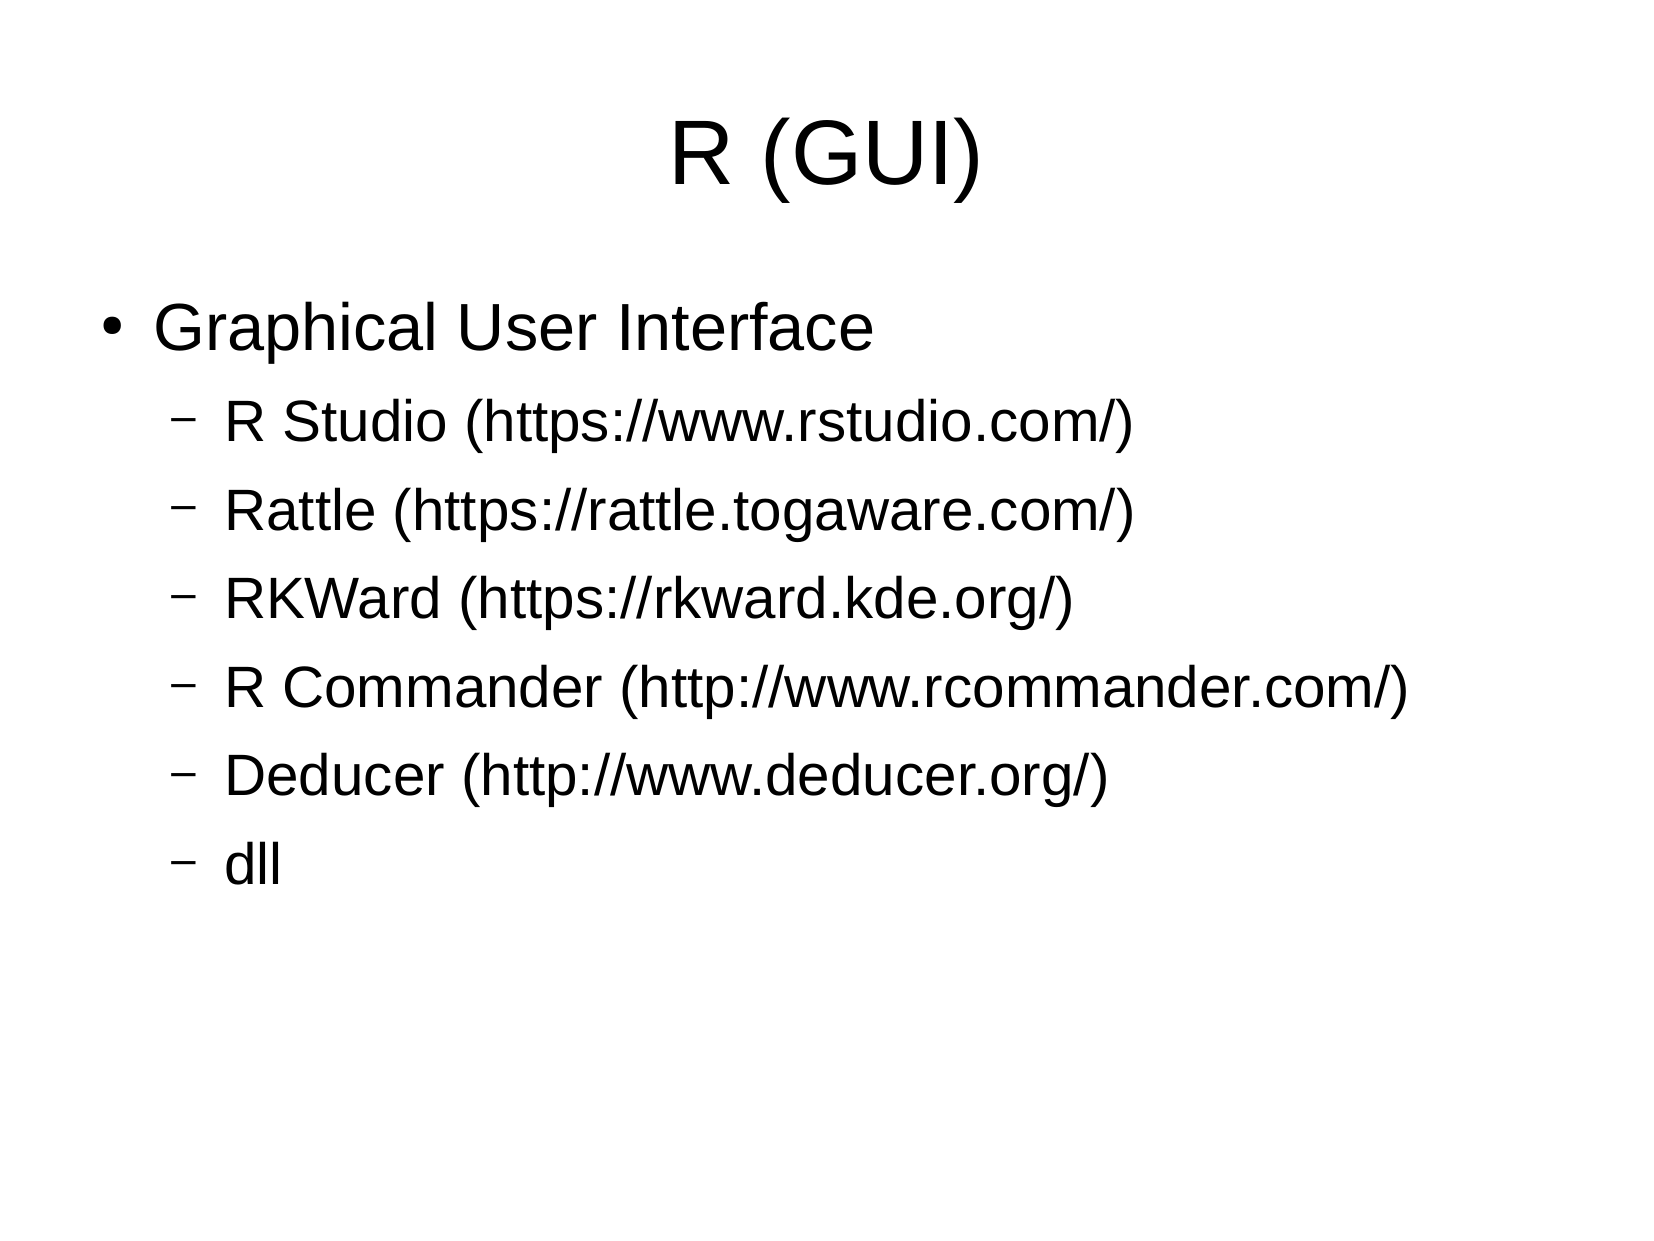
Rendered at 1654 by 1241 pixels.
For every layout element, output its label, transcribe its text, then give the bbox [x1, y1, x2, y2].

title R (GUI) [82, 49, 1571, 257]
list Graphical User Interface R Studio (https://www.rstudio.com/) Rattle (https://rattle.togaware.com/) RKWard (https://rkward.kde.org/) R Commander (http://www.rcommander.com/) Deducer (http://www.deducer.org/) dll [82, 290, 1571, 1010]
